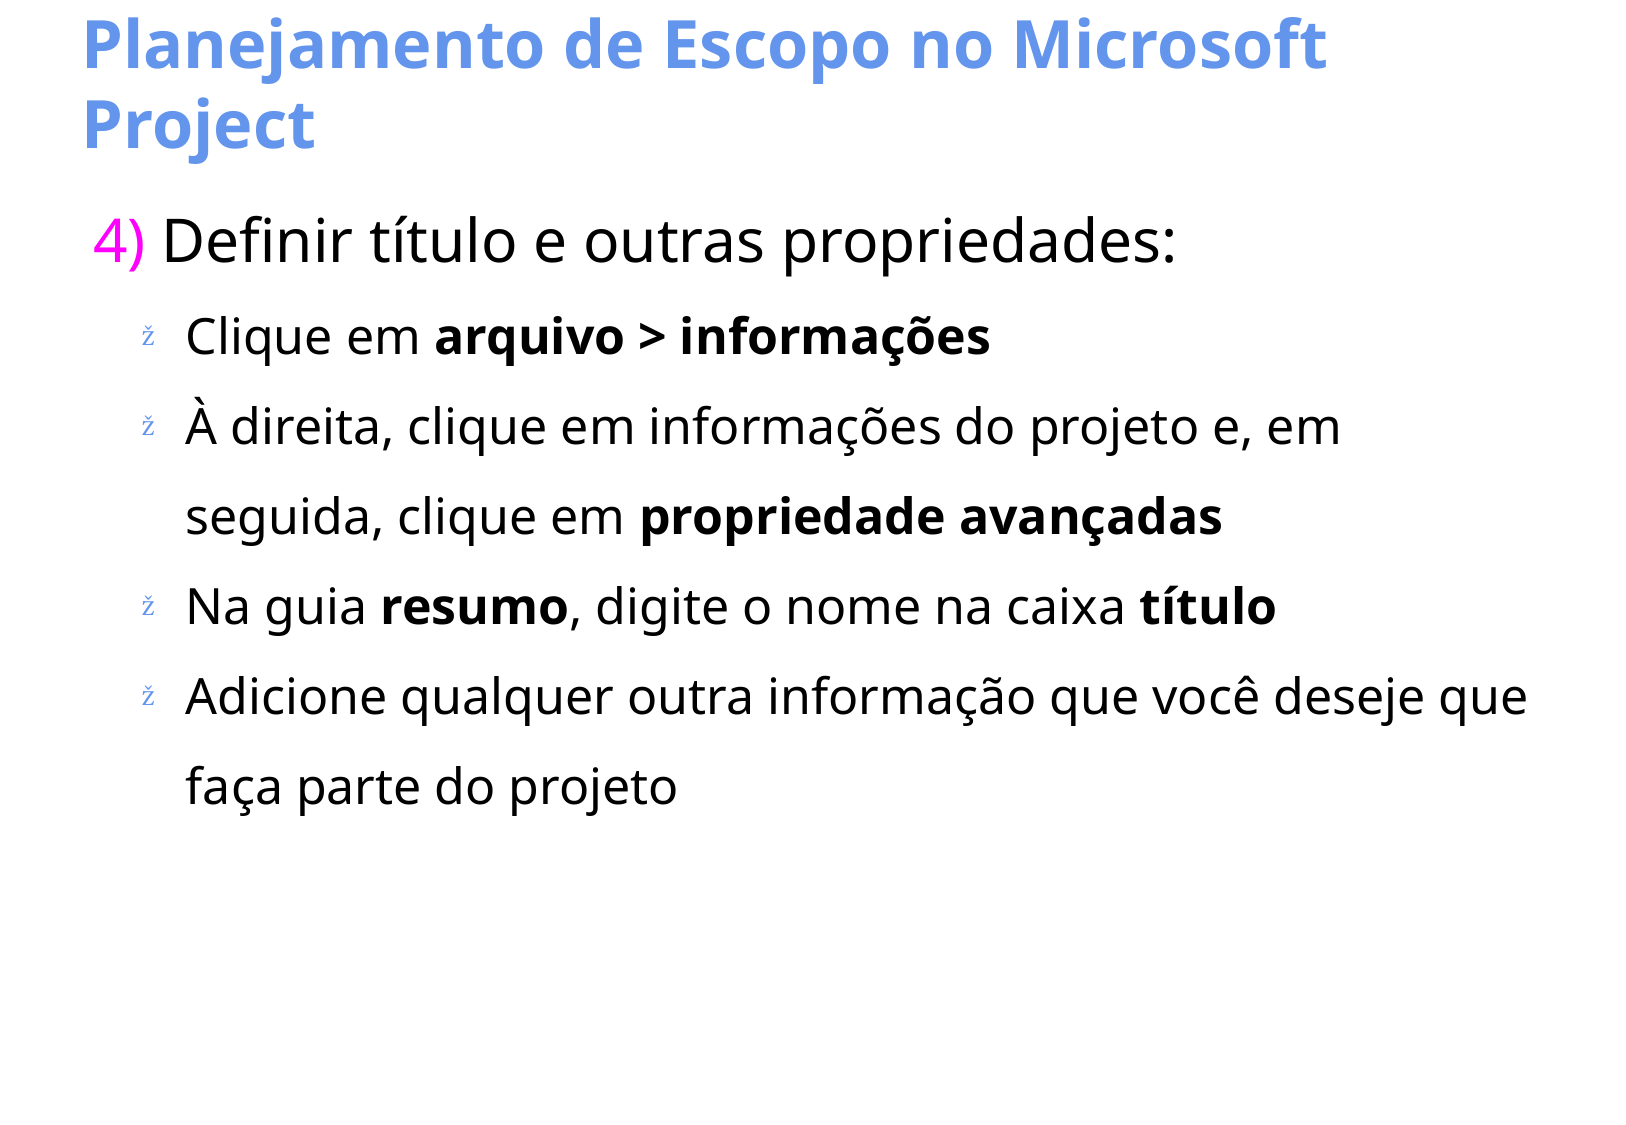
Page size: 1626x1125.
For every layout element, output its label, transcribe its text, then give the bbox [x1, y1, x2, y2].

title Planejamento de Escopo no Microsoft Project [81, 41, 1544, 122]
list Definir título e outras propriedades: Clique em arquivo > informações À direita, clique em informações do projeto e, em seguida, clique em propriedade avançadas Na guia resumo, digite o nome na caixa título Adicione qualquer outra informação que você deseje que faça parte do projeto [81, 165, 1544, 1016]
